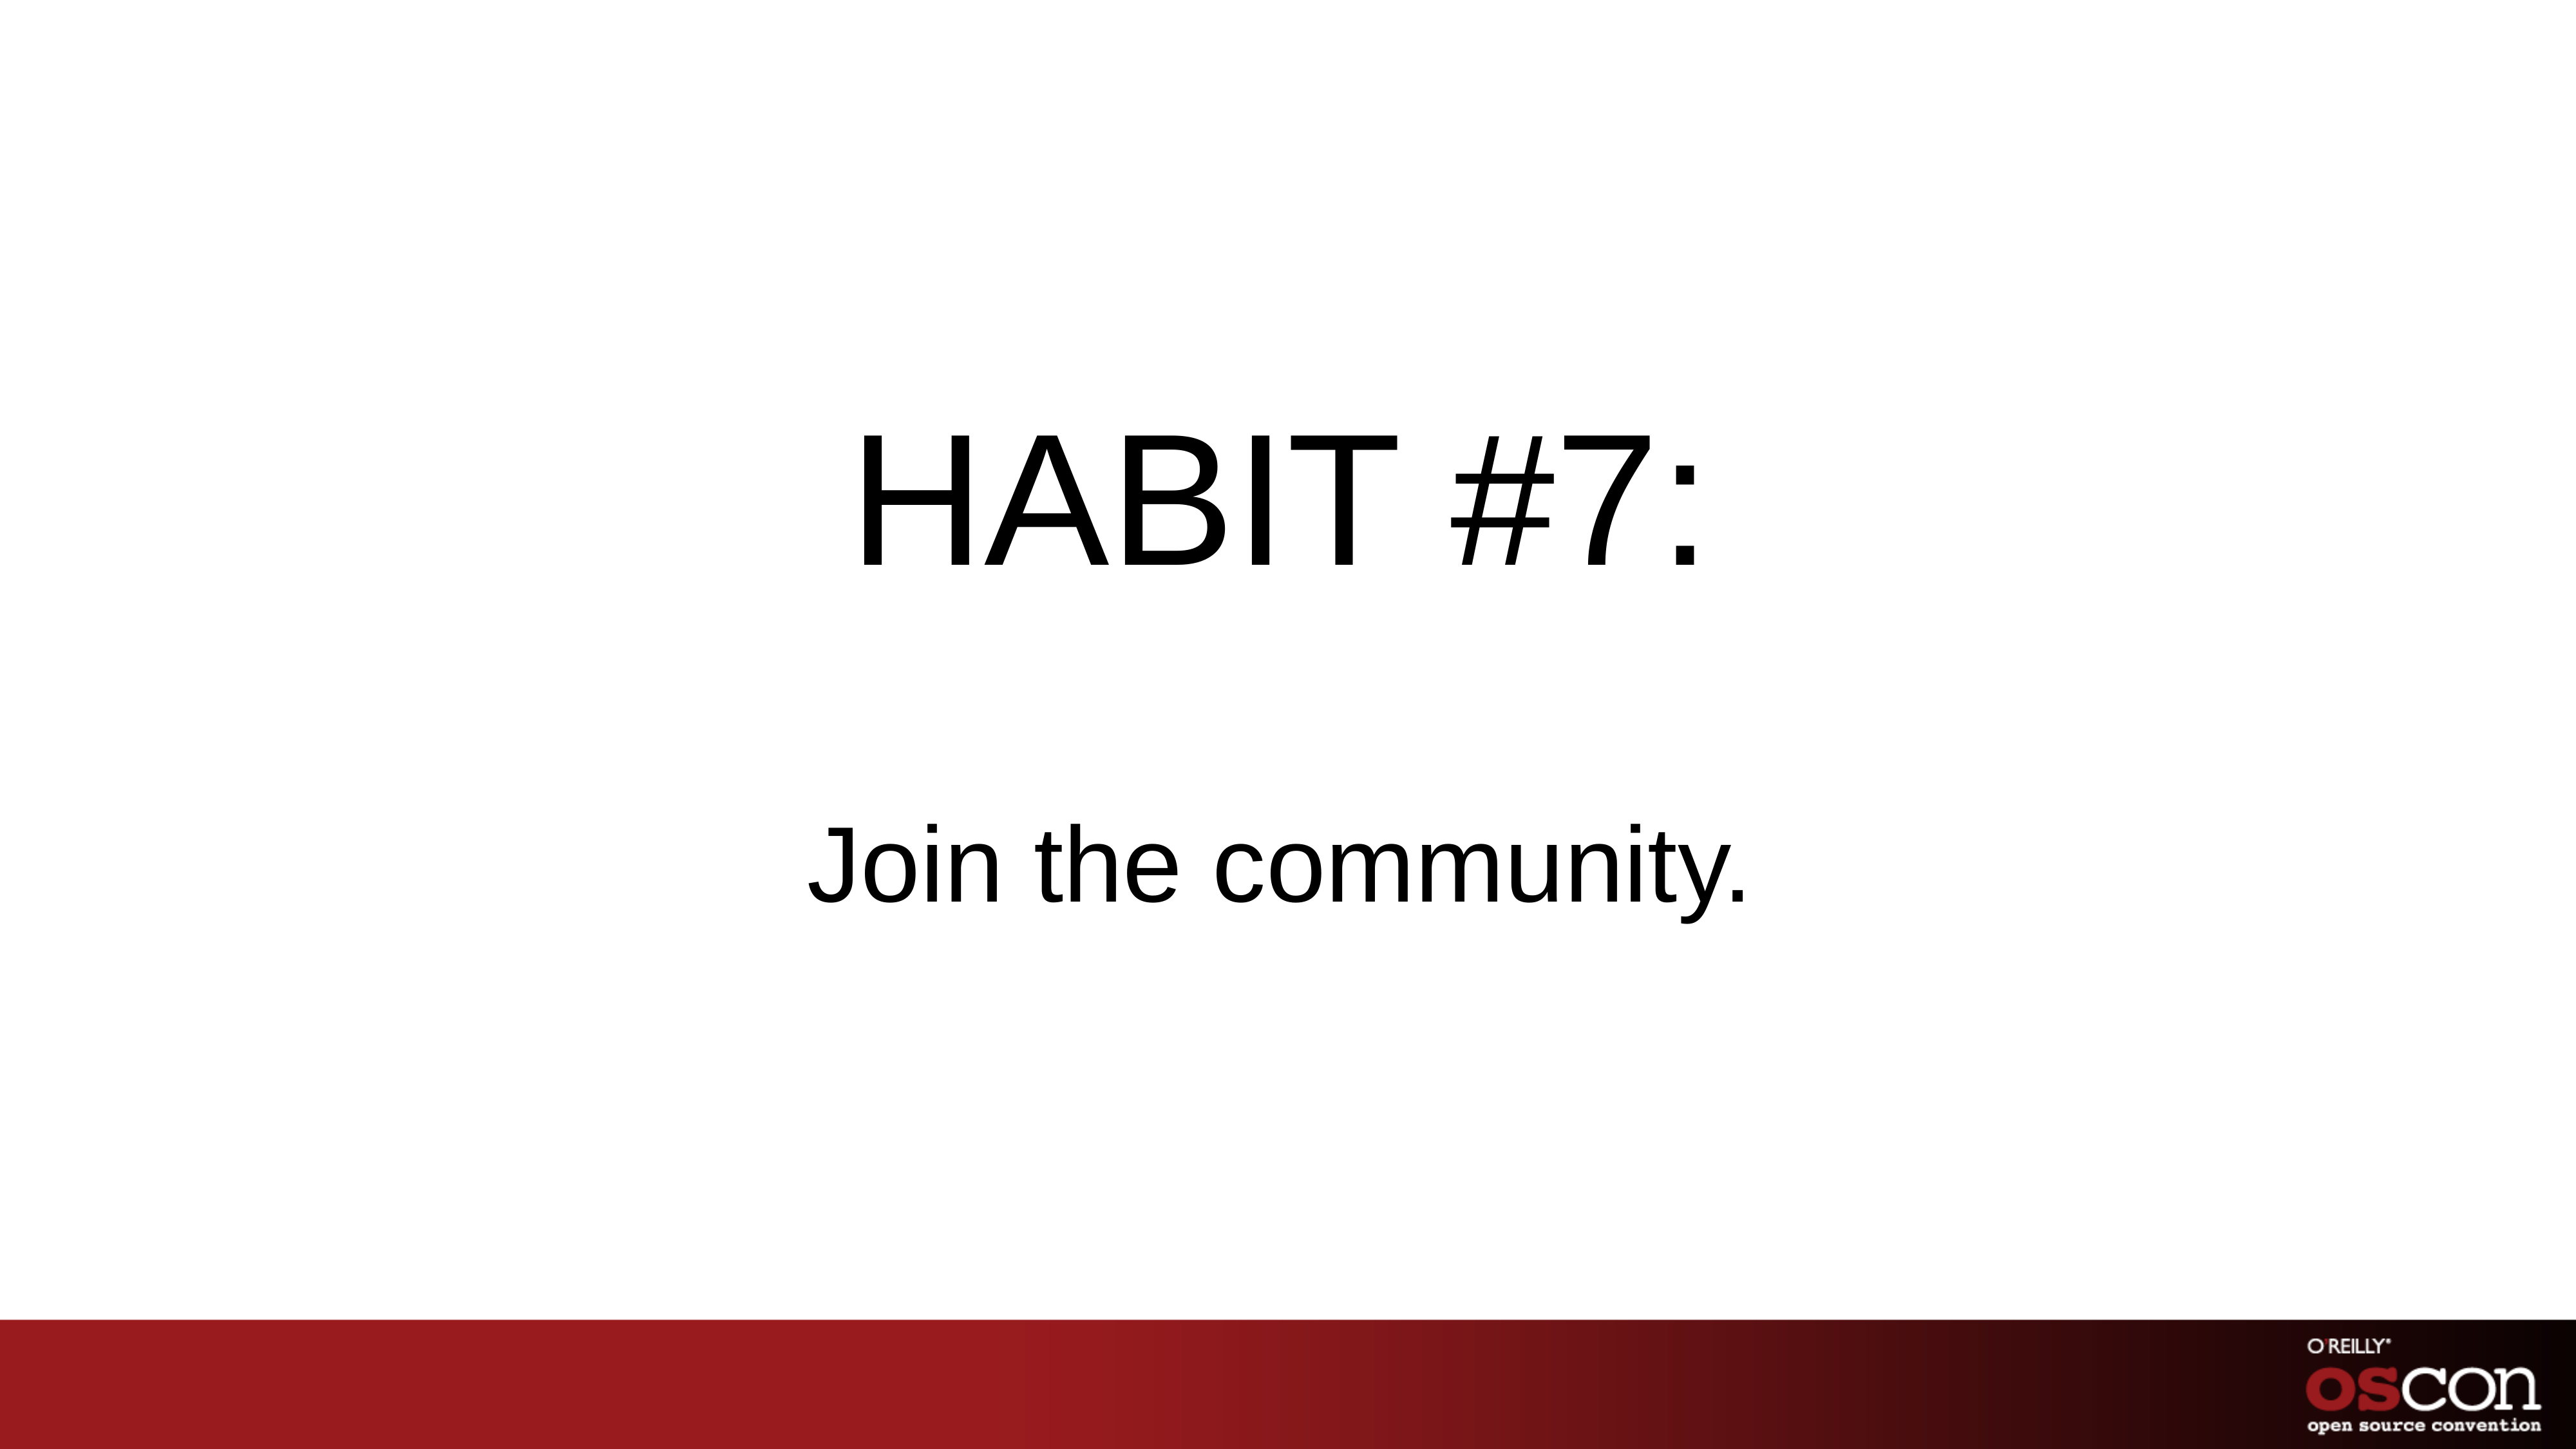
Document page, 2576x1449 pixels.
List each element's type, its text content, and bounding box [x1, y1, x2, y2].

subtitle HABIT #7: Join the community. [48, 17, 2514, 1449]
picture [0, 0, 2576, 1449]
